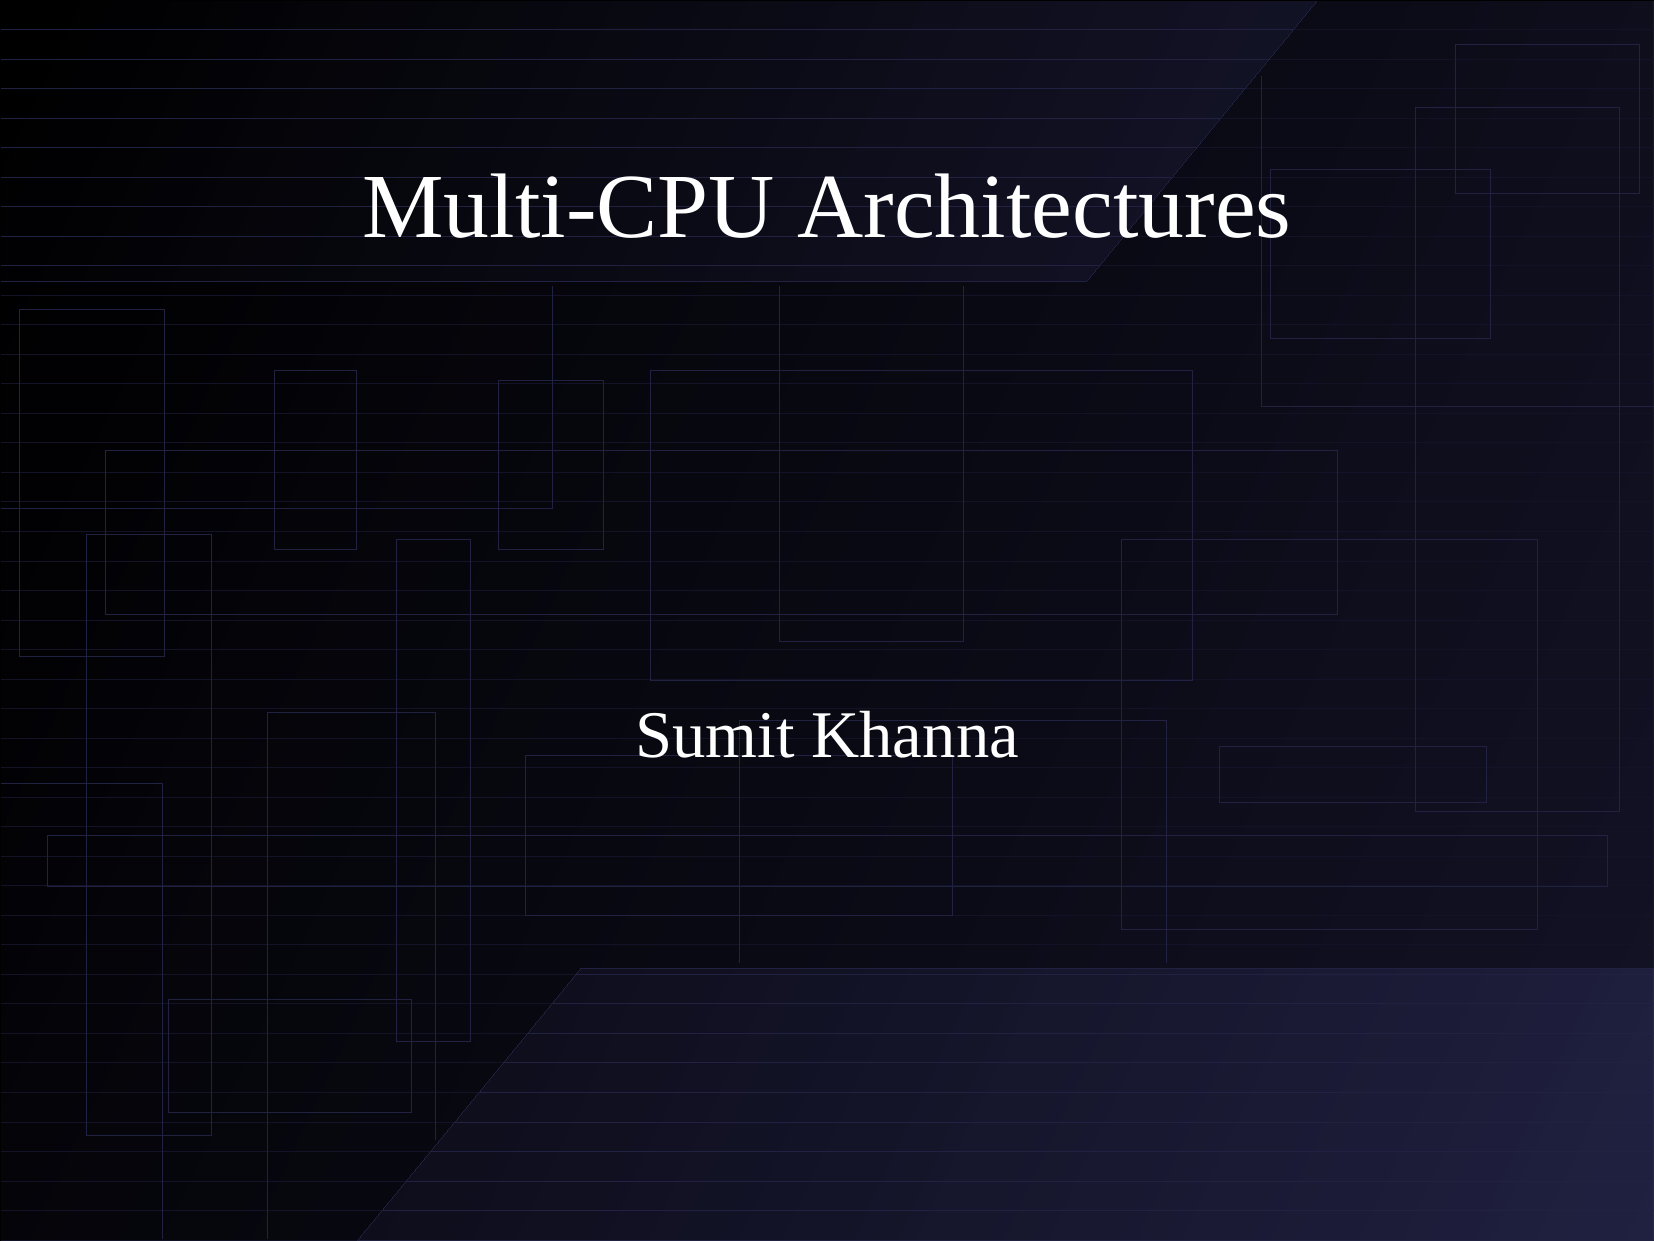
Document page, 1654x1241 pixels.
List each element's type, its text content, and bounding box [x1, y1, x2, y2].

title Multi-CPU Architectures [121, 102, 1534, 311]
subtitle Sumit Khanna [121, 344, 1534, 1127]
